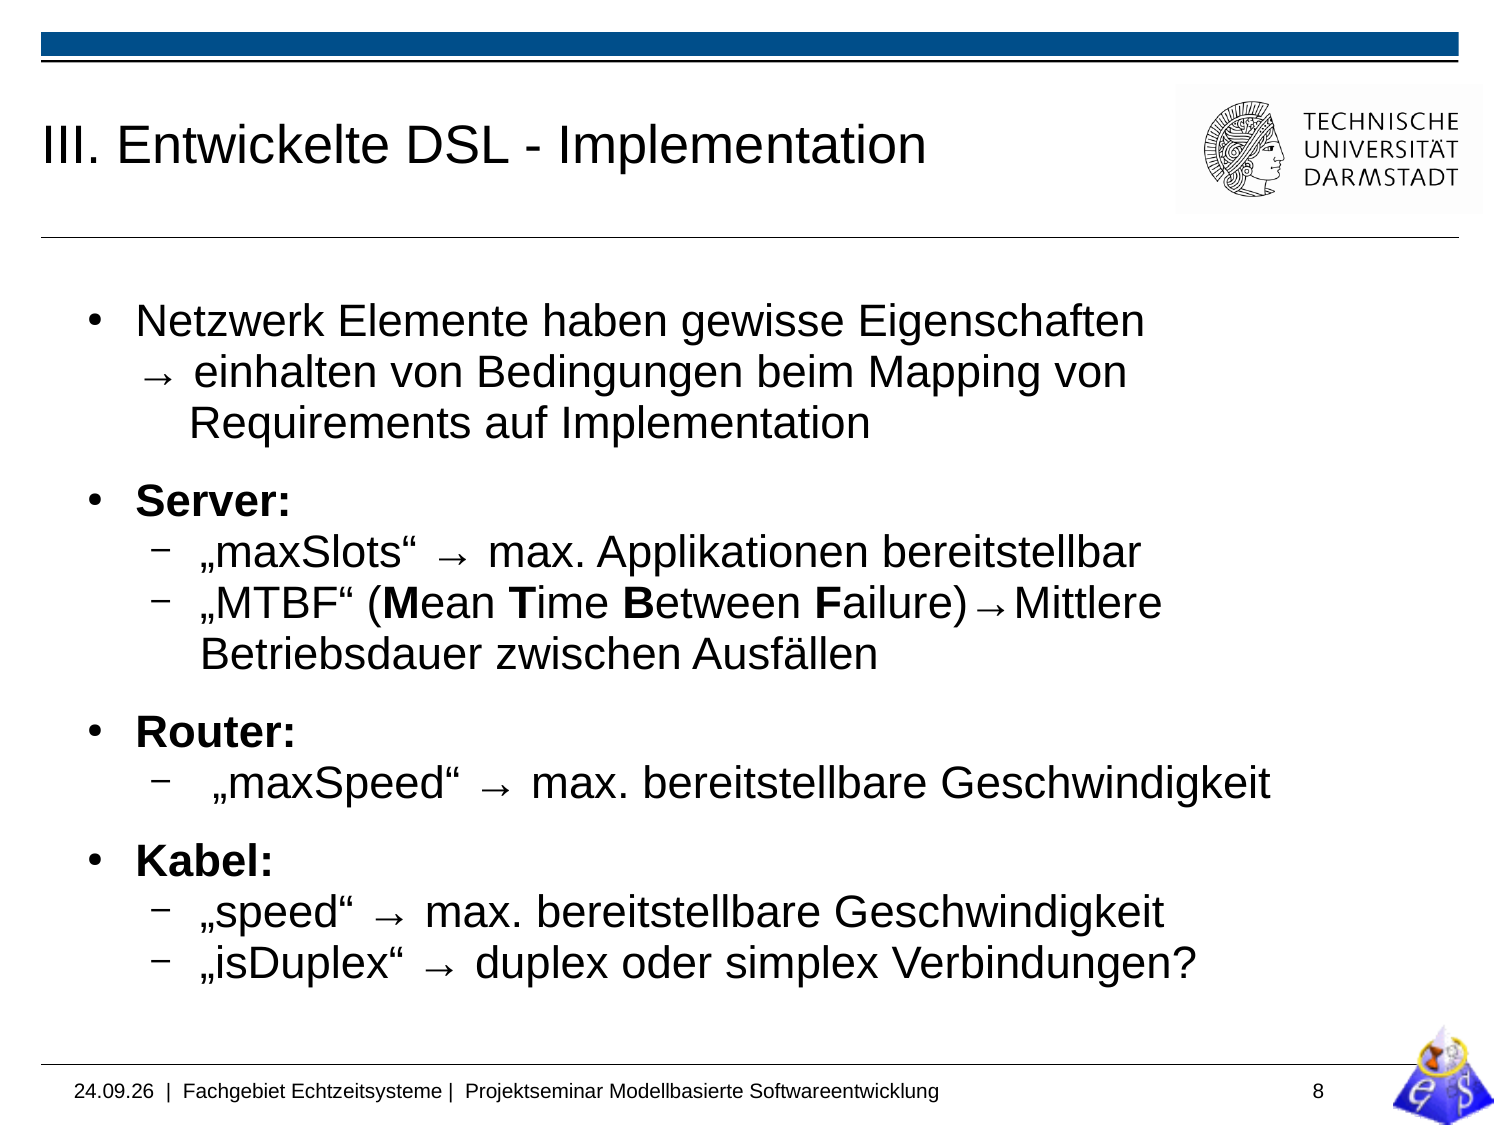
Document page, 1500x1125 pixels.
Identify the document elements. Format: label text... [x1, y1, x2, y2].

list Netzwerk Elemente haben gewisse Eigenschaften → einhalten von Bedingungen beim Mapping von Requirements auf Implementation Server: „maxSlots“ → max. Applikationen bereitstellbar „MTBF“ (Mean Time Between Failure)→Mittlere Betriebsdauer zwischen Ausfällen Router: „maxSpeed“ → max. bereitstellbare Geschwindigkeit Kabel: „speed“ → max. bereitstellbare Geschwindigkeit „isDuplex“ → duplex oder simplex Verbindungen? [70, 295, 1394, 993]
title III. Entwickelte DSL - Implementation [41, 60, 1193, 231]
picture [1193, 84, 1483, 214]
picture [1393, 1023, 1494, 1125]
